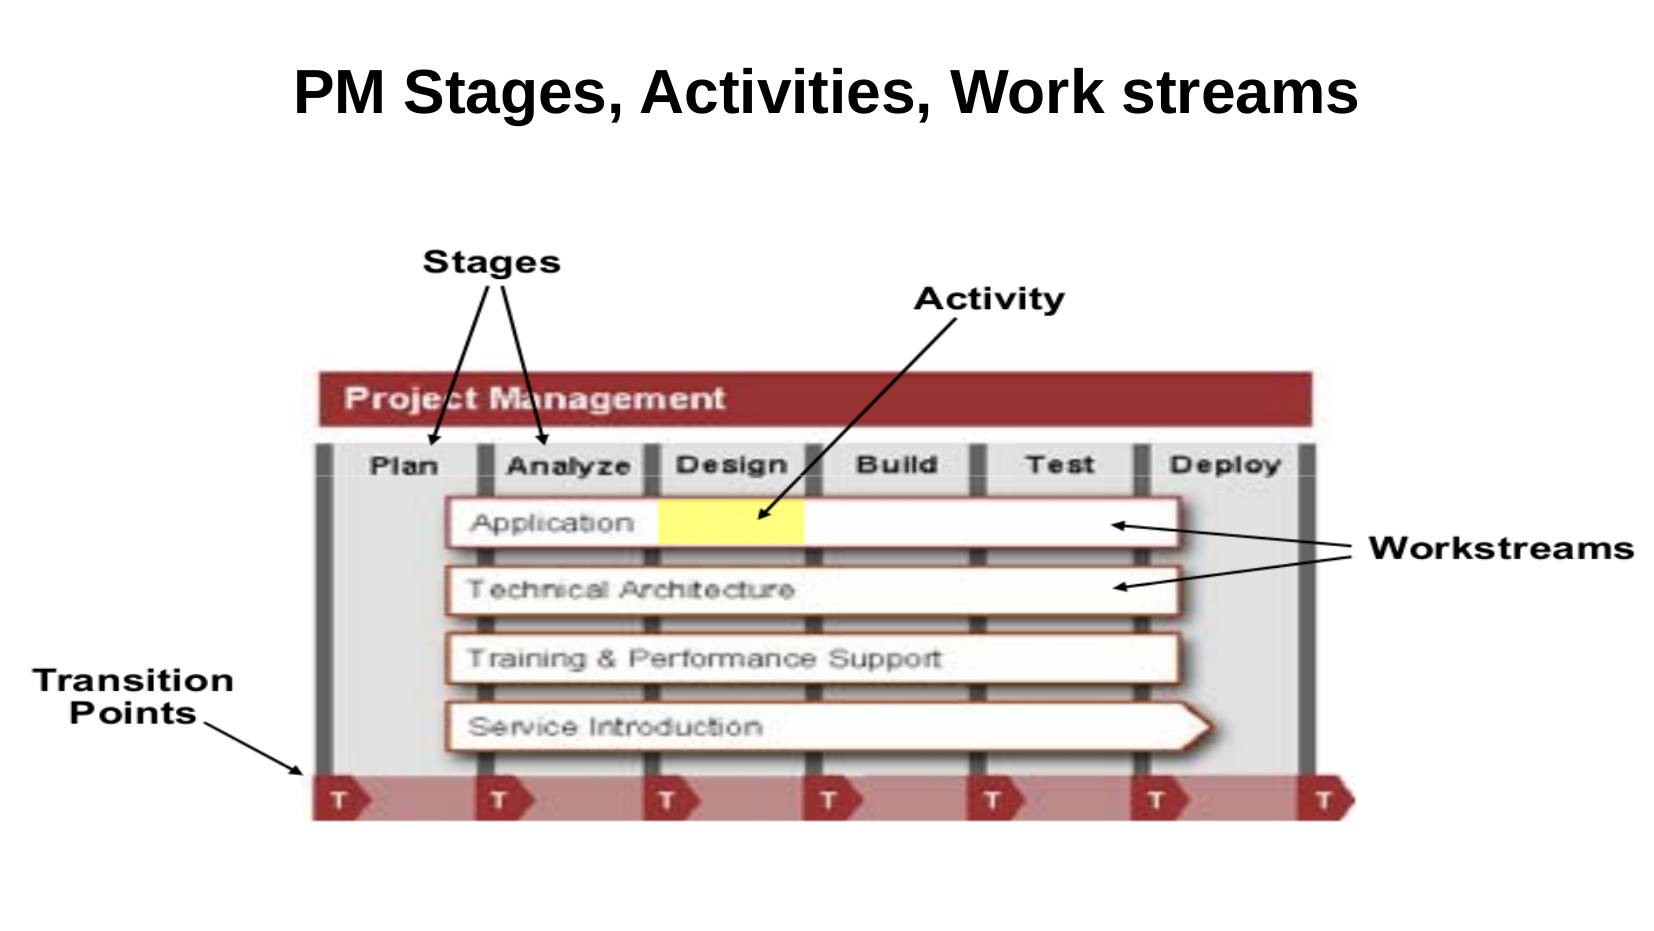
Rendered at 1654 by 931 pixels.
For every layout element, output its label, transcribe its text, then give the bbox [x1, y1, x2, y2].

title PM Stages, Activities, Work streams [82, 37, 1571, 147]
picture [25, 244, 1641, 835]
